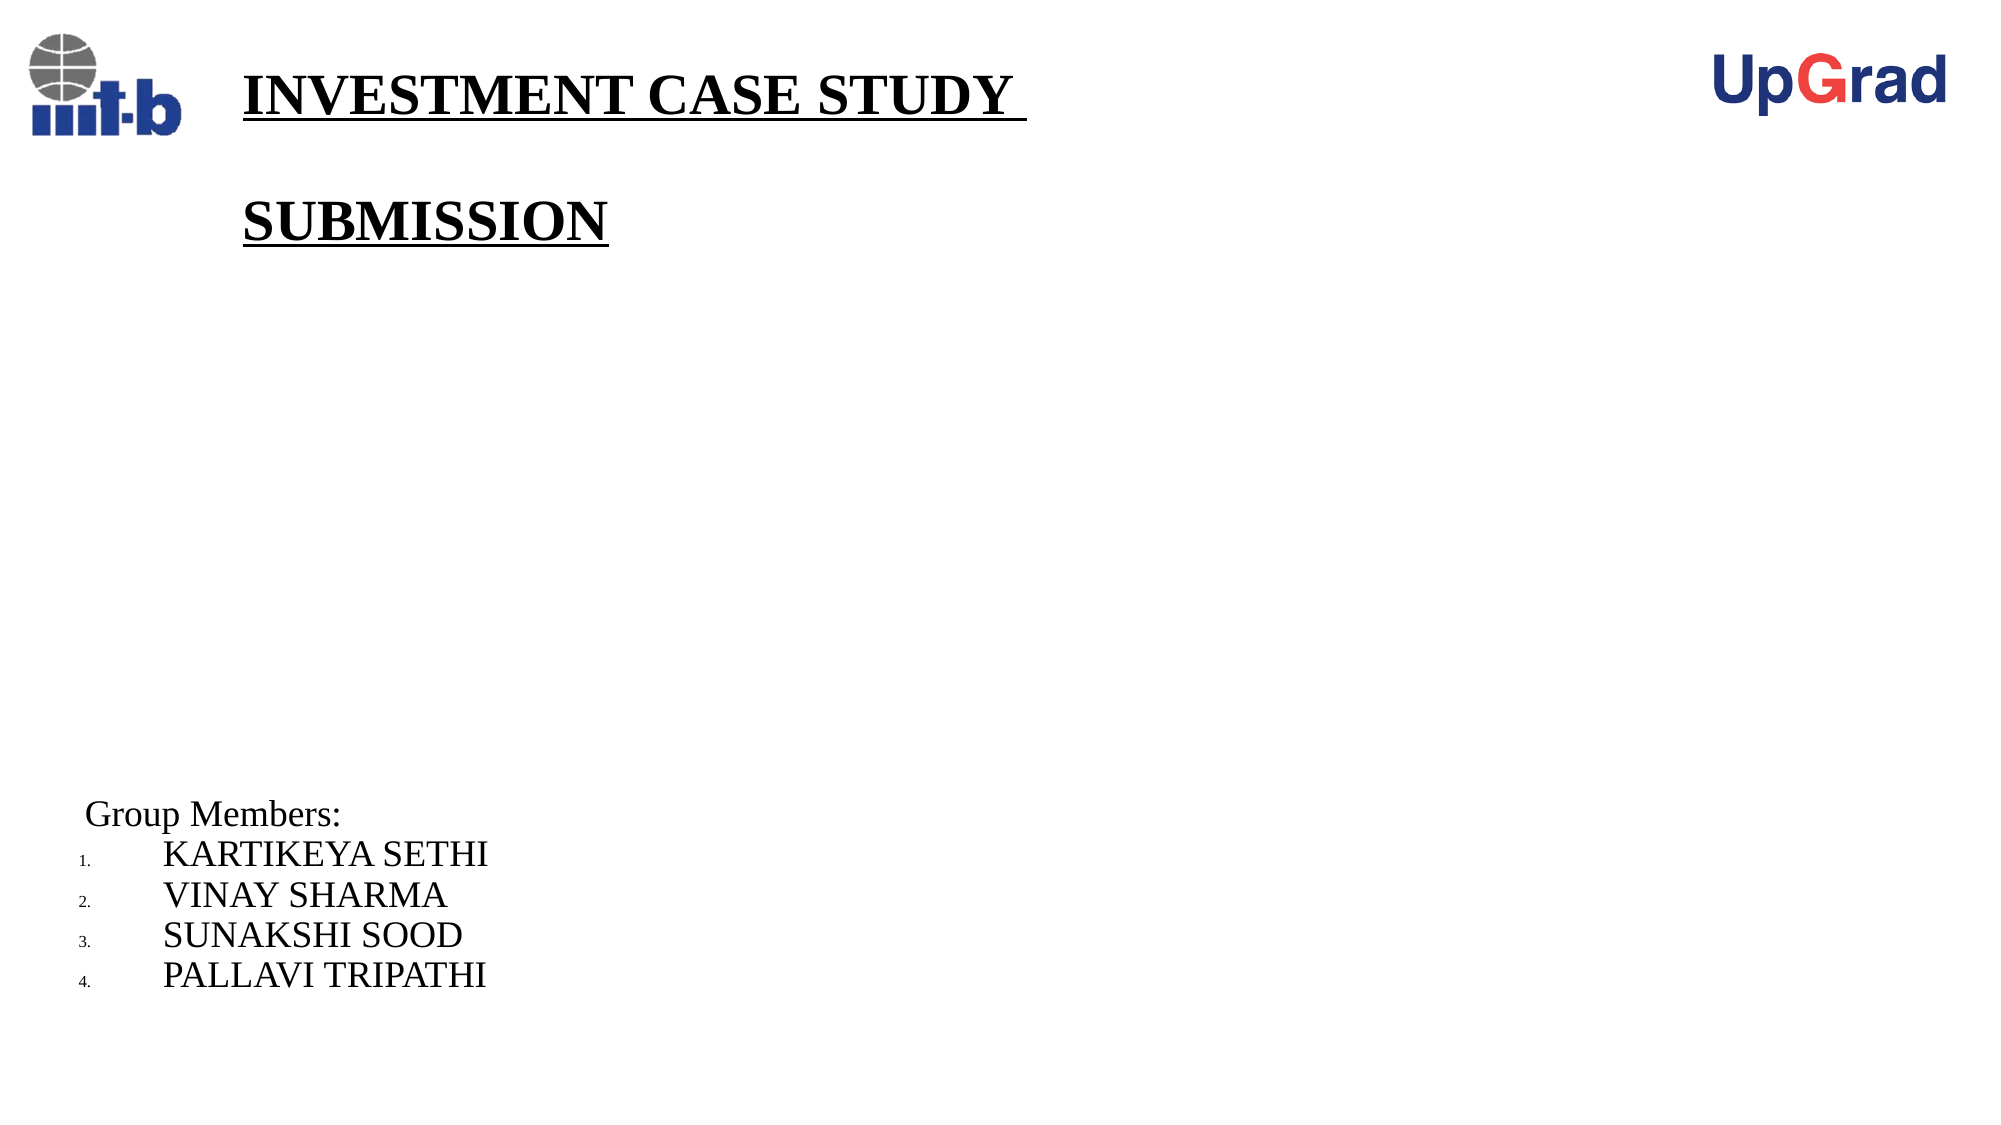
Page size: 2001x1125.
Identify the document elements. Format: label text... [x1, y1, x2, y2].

picture [0, 29, 208, 163]
title INVESTMENT CASE STUDY SUBMISSION [228, 56, 1729, 581]
subtitle Group Members: KARTIKEYA SETHI VINAY SHARMA SUNAKSHI SOOD PALLAVI TRIPATHI [63, 786, 1071, 1038]
picture [1714, 53, 1952, 116]
